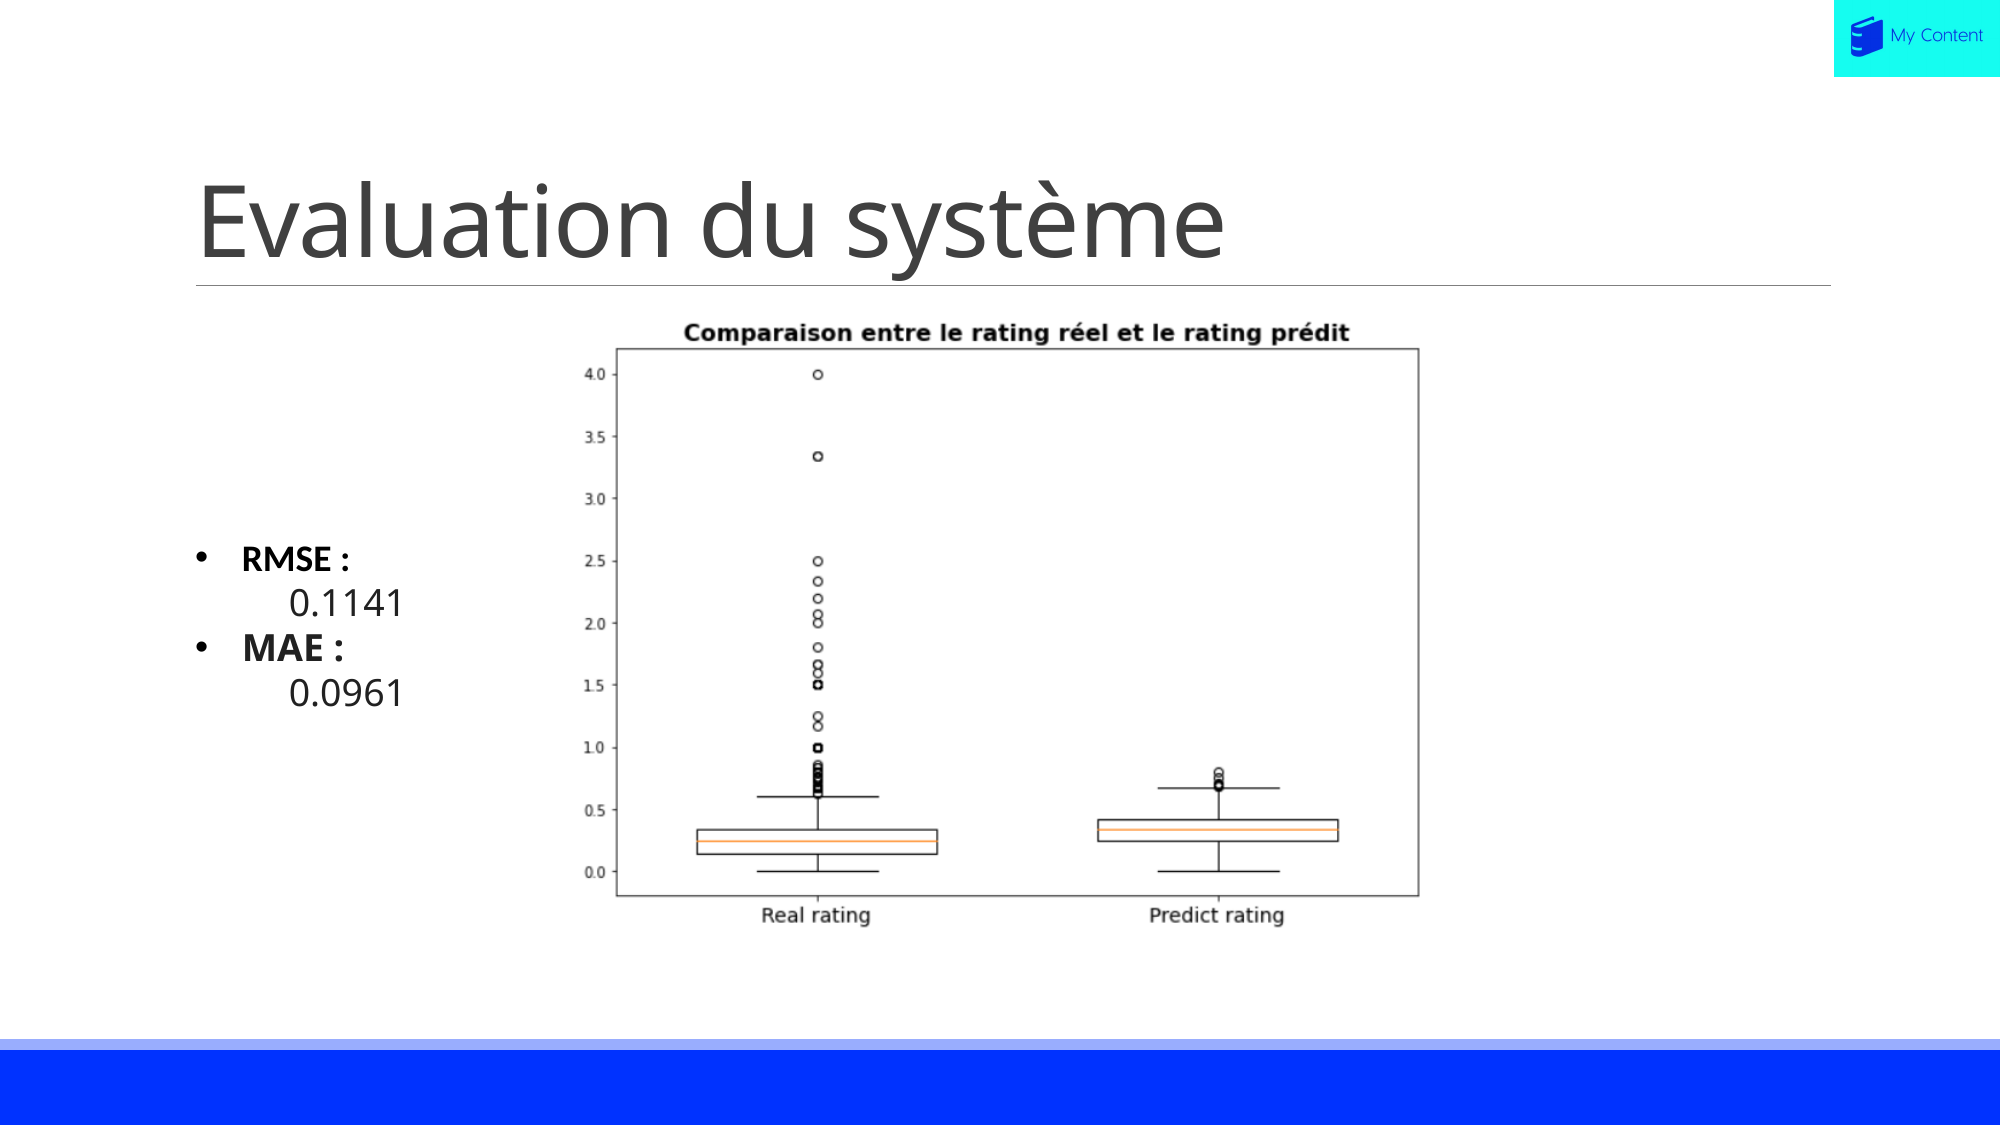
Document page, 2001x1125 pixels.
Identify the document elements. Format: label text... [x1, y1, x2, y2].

title Evaluation du système [180, 47, 1831, 286]
picture [565, 302, 1444, 963]
picture [1834, 0, 2000, 77]
text_box RMSE : 0.1141 MAE : 0.0961 [180, 526, 486, 633]
